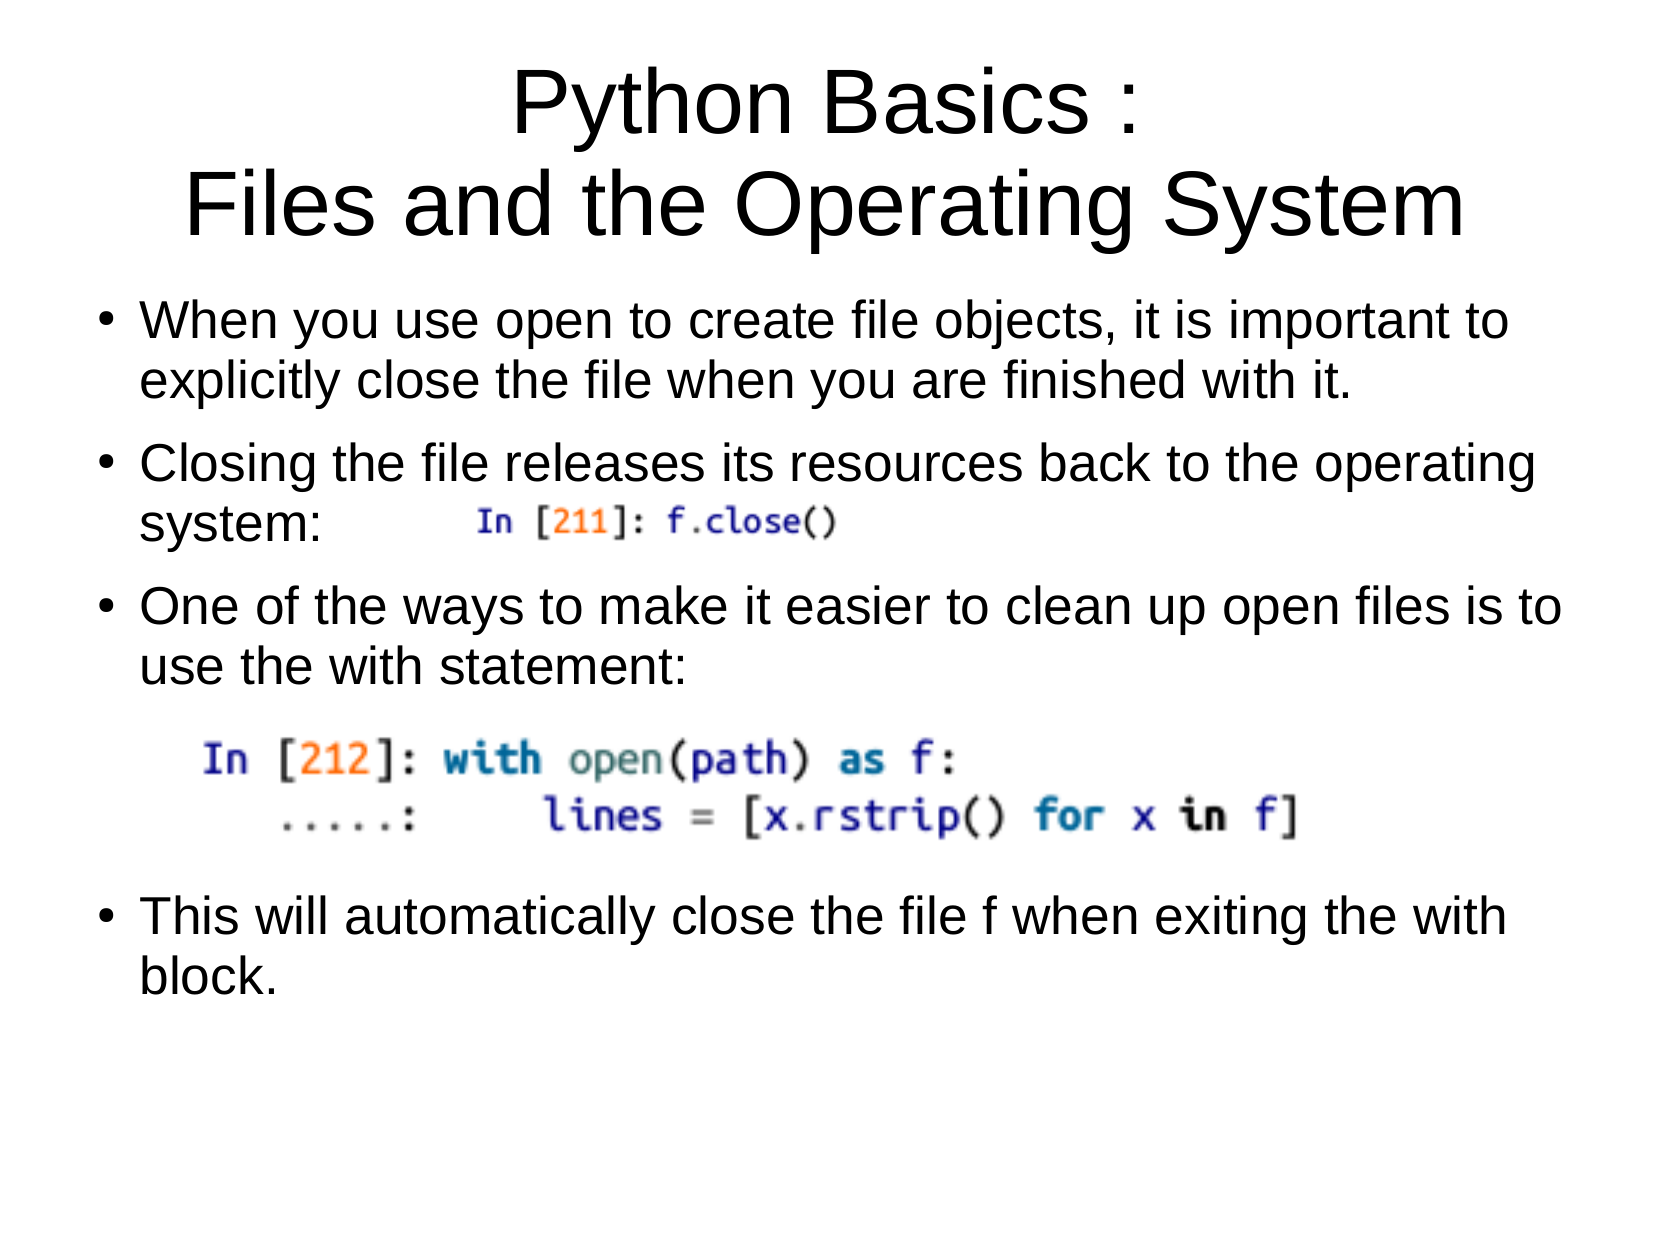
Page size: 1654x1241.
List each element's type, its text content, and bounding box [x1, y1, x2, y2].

title Python Basics : Files and the Operating System [82, 49, 1571, 257]
picture [199, 724, 1355, 879]
list When you use open to create file objects, it is important to explicitly close the file when you are finished with it. Closing the file releases its resources back to the operating system: One of the ways to make it easier to clean up open files is to use the with statement: This will automatically close the file f when exiting the with block. [82, 290, 1571, 1010]
picture [446, 487, 899, 573]
